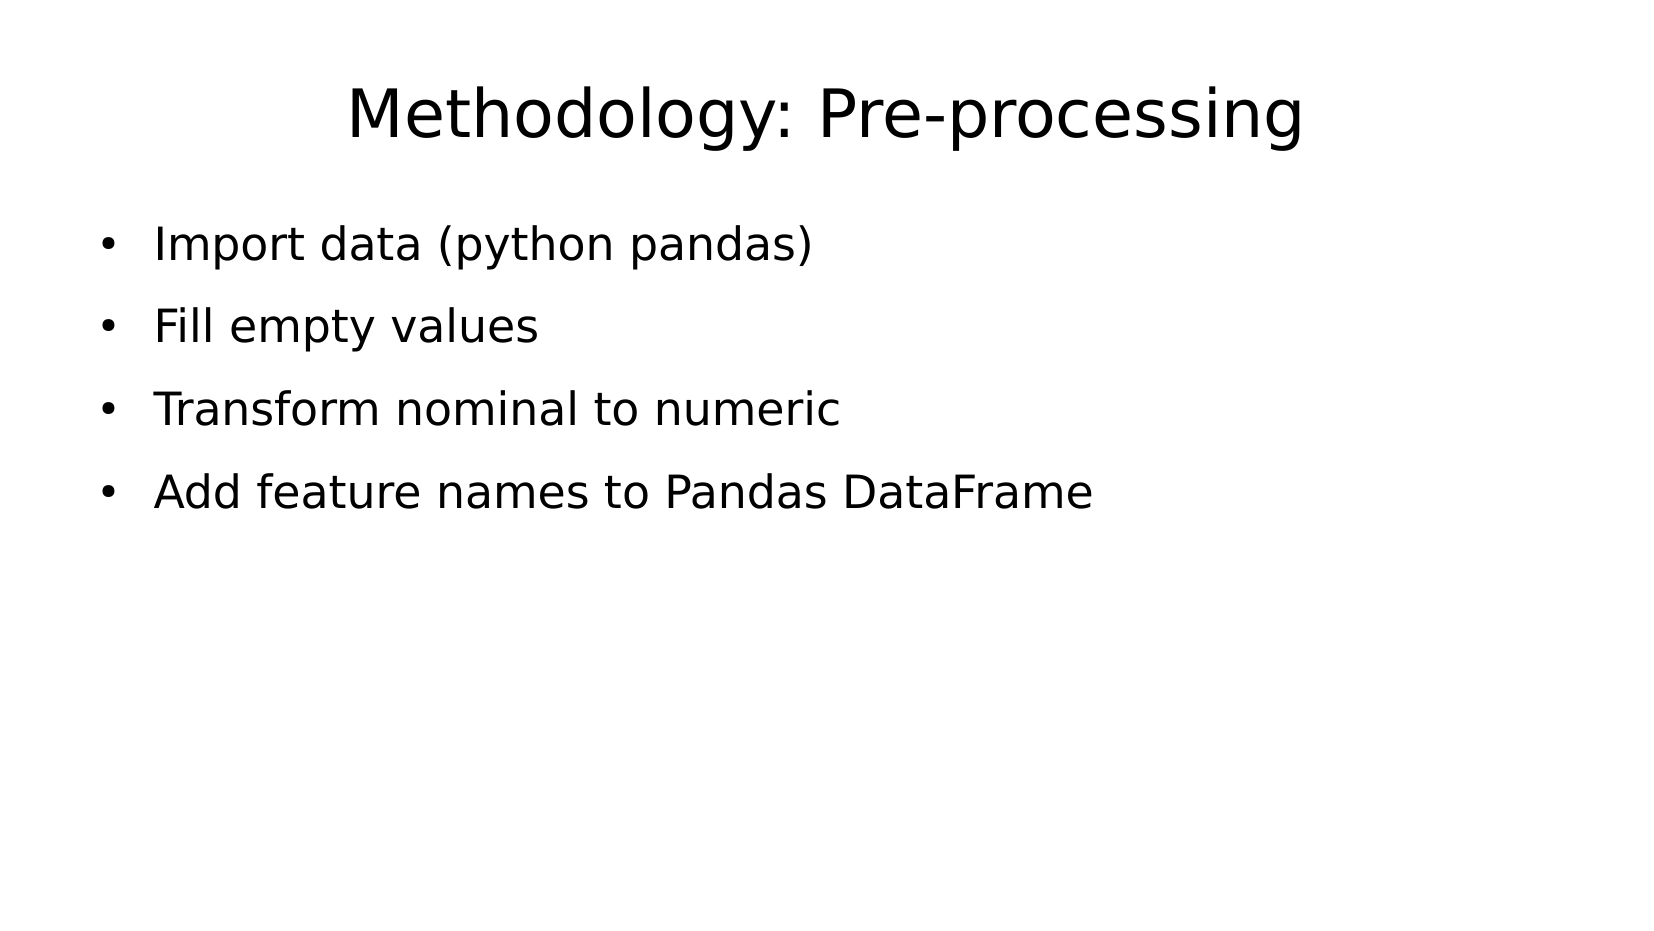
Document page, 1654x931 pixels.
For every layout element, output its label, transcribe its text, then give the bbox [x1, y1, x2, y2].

list Import data (python pandas) Fill empty values Transform nominal to numeric Add feature names to Pandas DataFrame [82, 217, 1571, 758]
title Methodology: Pre-processing [82, 37, 1571, 193]
